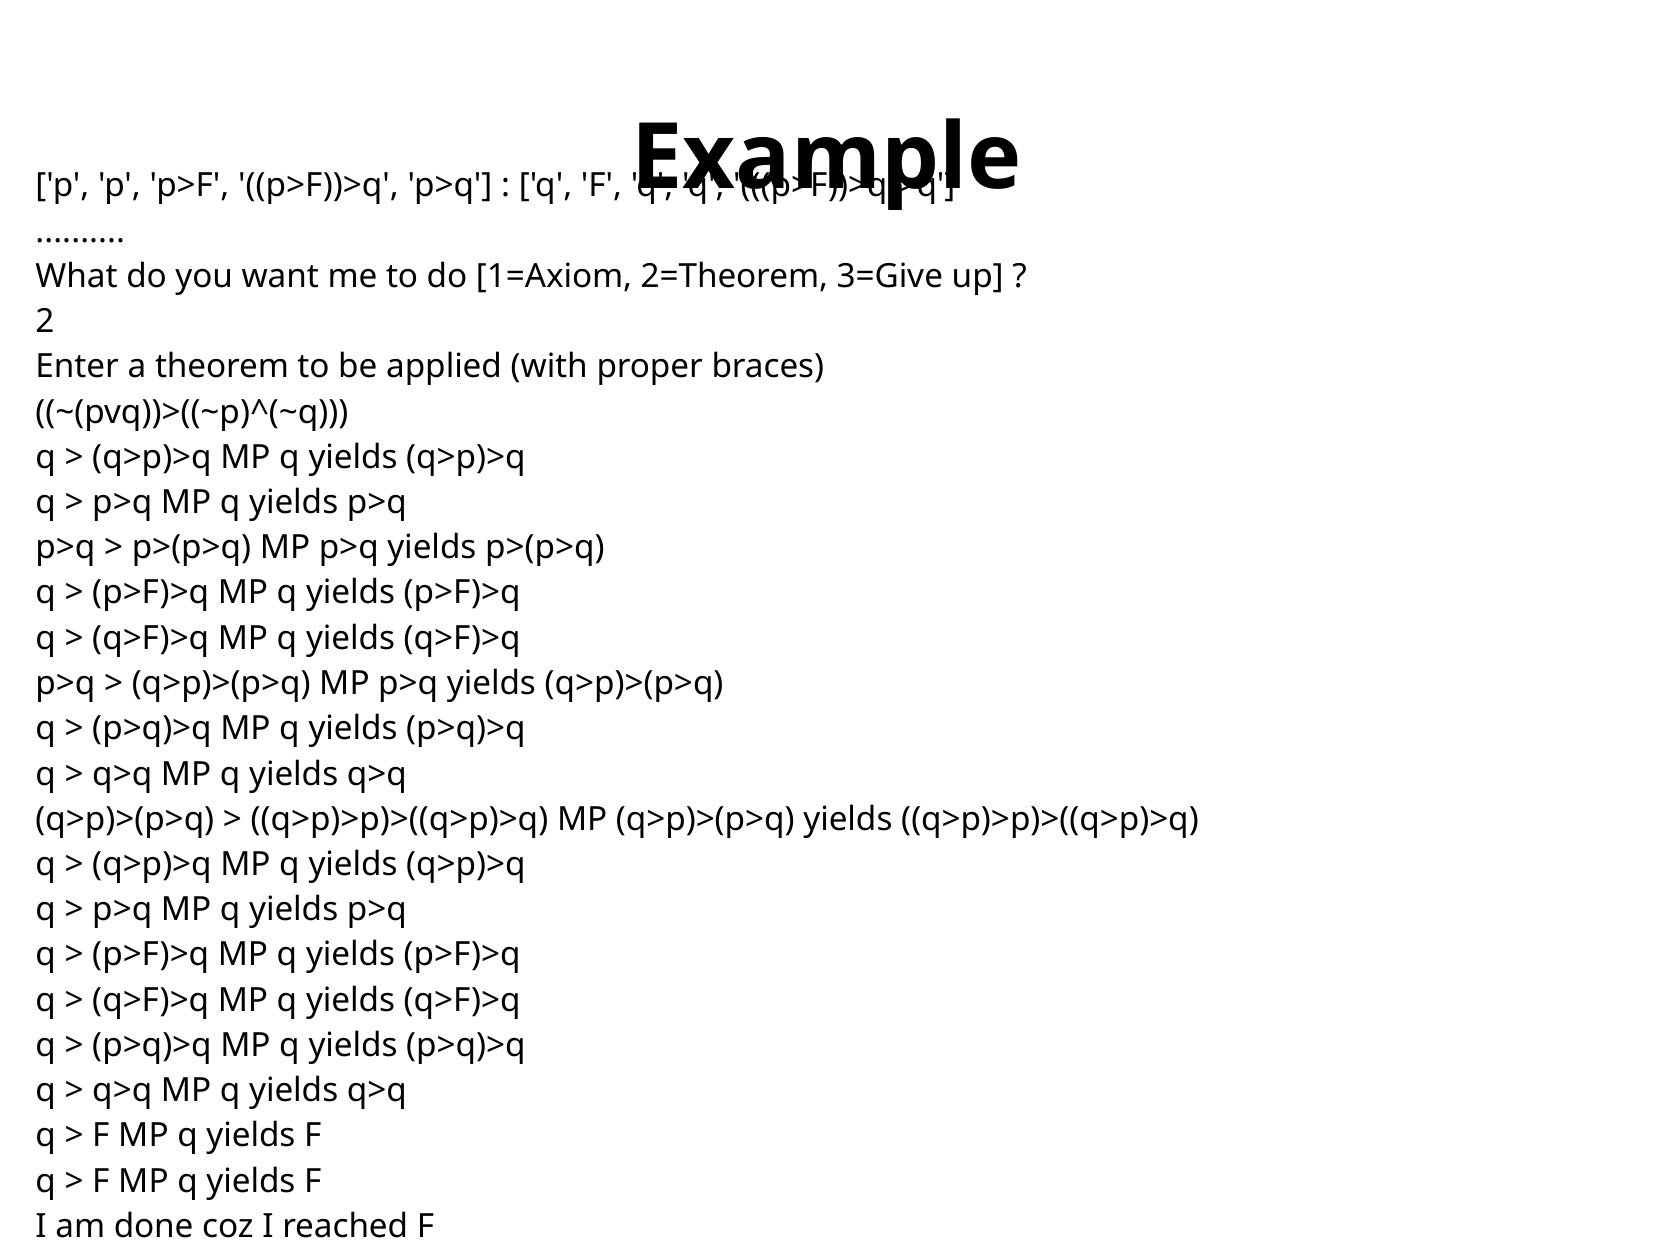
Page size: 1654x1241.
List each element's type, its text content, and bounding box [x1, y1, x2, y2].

title Example [921, 180, 931, 194]
title Example [110, 180, 120, 194]
title Example [162, 180, 172, 194]
title Example [641, 180, 651, 194]
title Example [420, 180, 430, 194]
text_box ['p', 'p', 'p>F', '((p>F))>q', 'p>q'] : ['q', 'F', 'q', 'q', '(((p>F))>q)>q'] .......... What do you want me to do [1=Axiom, 2=Theorem, 3=Give up] ? 2 Enter a theorem to be applied (with proper braces) ((~(pvq))>((~p)^(~q))) q > (q>p)>q MP q yields (q>p)>q q > p>q MP q yields p>q p>q > p>(p>q) MP p>q yields p>(p>q) q > (p>F)>q MP q yields (p>F)>q q > (q>F)>q MP q yields (q>F)>q p>q > (q>p)>(p>q) MP p>q yields (q>p)>(p>q) q > (p>q)>q MP q yields (p>q)>q q > q>q MP q yields q>q (q>p)>(p>q) > ((q>p)>p)>((q>p)>q) MP (q>p)>(p>q) yields ((q>p)>p)>((q>p)>q) q > (q>p)>q MP q yields (q>p)>q q > p>q MP q yields p>q q > (p>F)>q MP q yields (p>F)>q q > (q>F)>q MP q yields (q>F)>q q > (p>q)>q MP q yields (p>q)>q q > q>q MP q yields q>q q > F MP q yields F q > F MP q yields F I am done coz I reached F [35, 197, 1619, 1211]
title Example [871, 180, 881, 194]
title Example [776, 180, 786, 194]
title Example [271, 180, 281, 194]
title Example [692, 180, 702, 194]
title Example [366, 180, 376, 194]
title Example [458, 180, 468, 194]
title Example [82, 49, 1571, 197]
title Example [540, 180, 550, 194]
